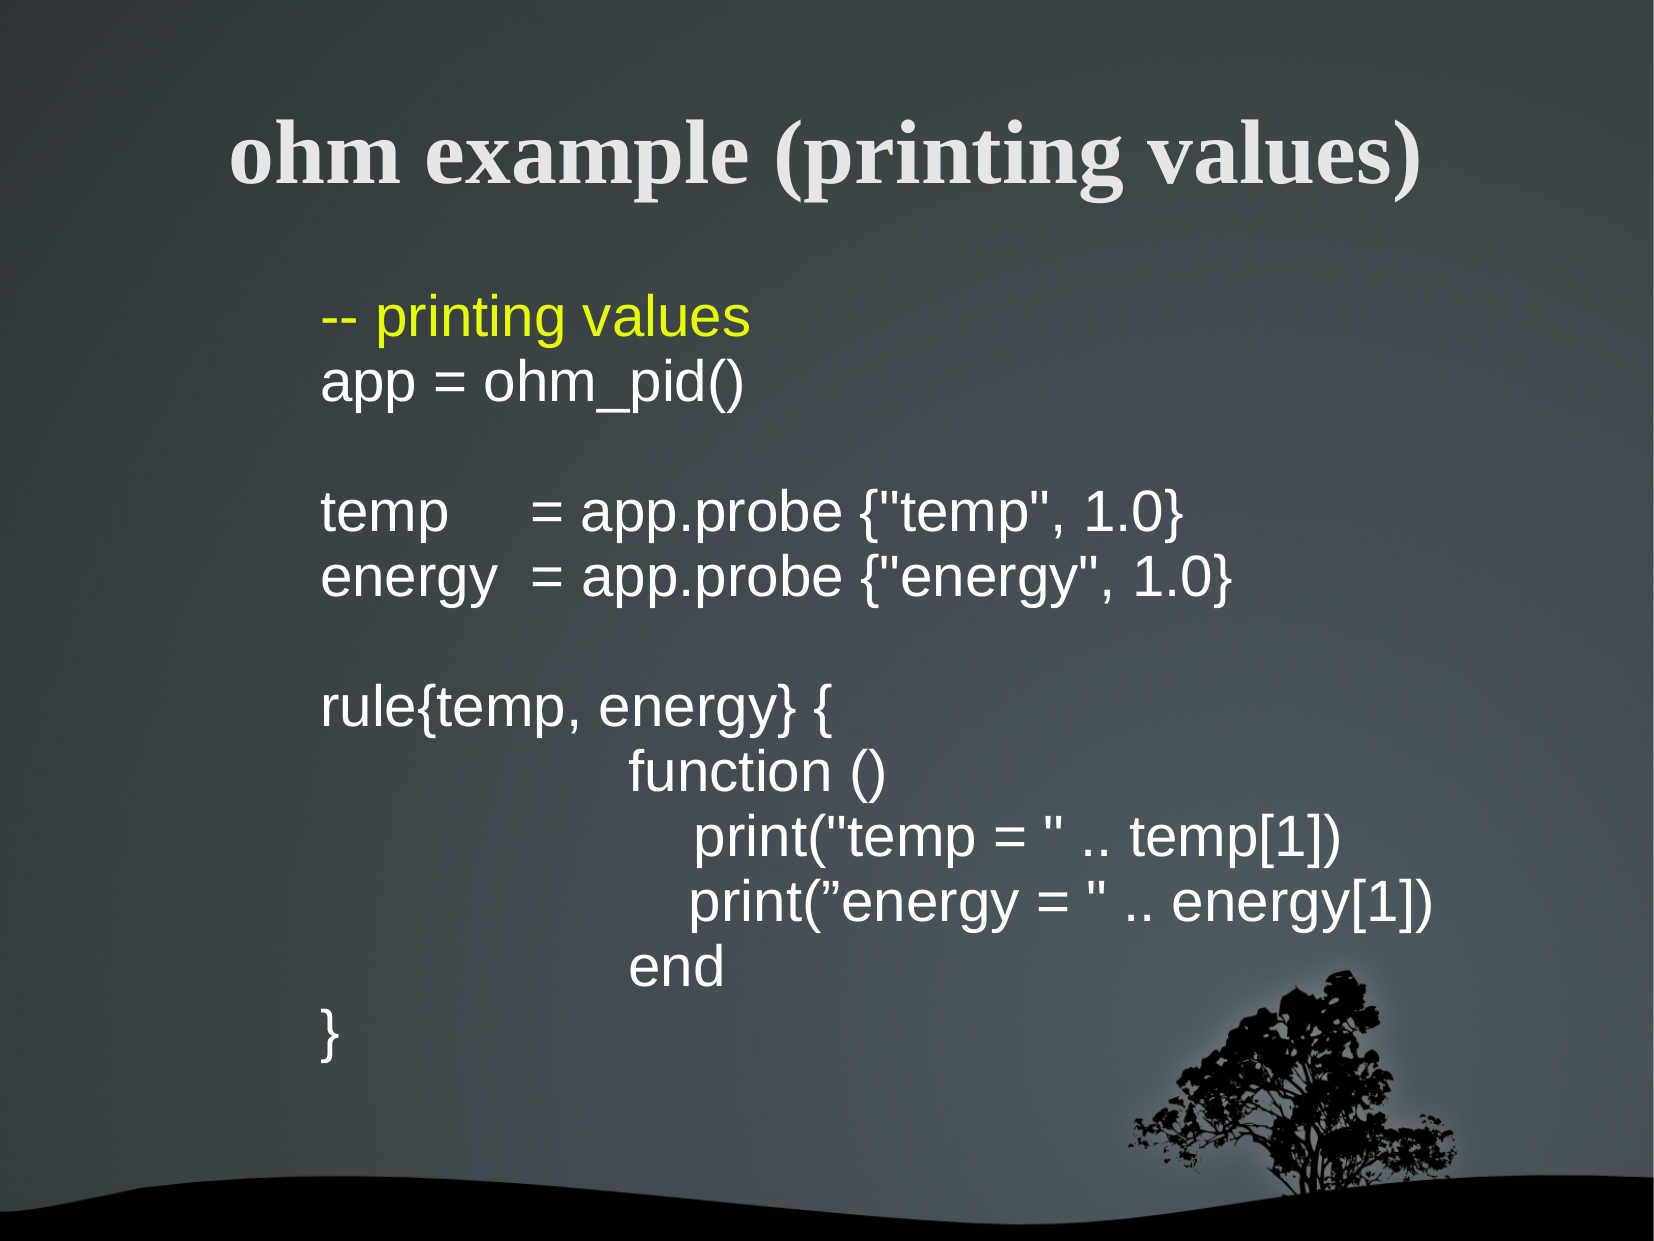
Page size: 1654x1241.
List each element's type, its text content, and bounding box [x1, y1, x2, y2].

title ohm example (printing values) [82, 49, 1571, 257]
text_box -- printing values app = ohm_pid() temp = app.probe {"temp", 1.0} energy = app.probe {"energy", 1.0} rule{temp, energy} { function () print("temp = " .. temp[1]) print(”energy = " .. energy[1]) end } [305, 275, 1451, 1136]
picture [0, 0, 1654, 1241]
